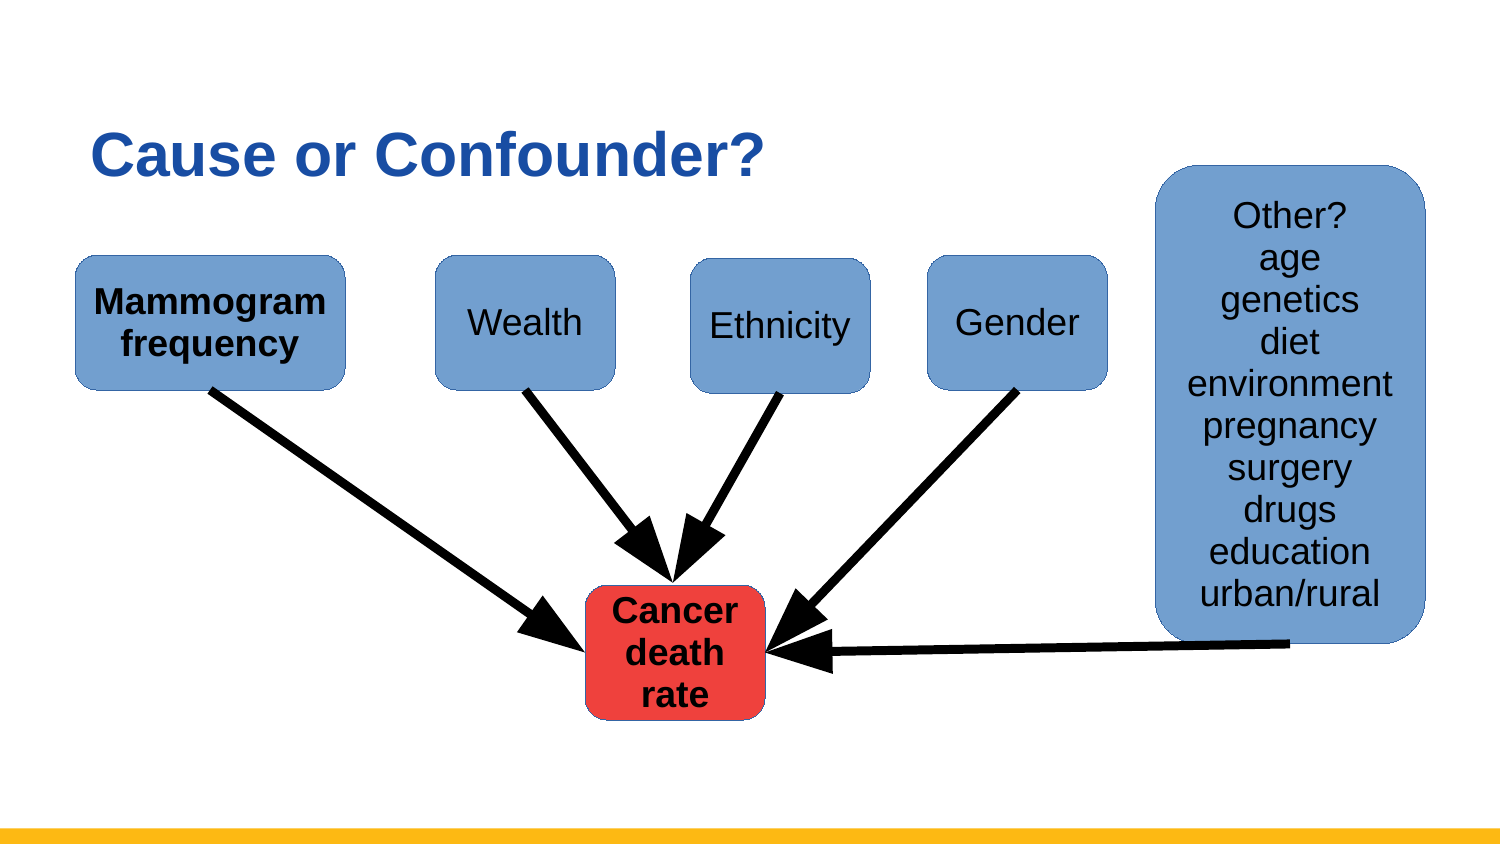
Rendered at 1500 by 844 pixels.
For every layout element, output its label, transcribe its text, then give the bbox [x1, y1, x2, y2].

text_box Other? age genetics diet environment pregnancy surgery drugs education urban/rural [1155, 165, 1426, 644]
text_box Gender [927, 255, 1108, 391]
title Cause or Confounder? [75, 0, 1425, 197]
text_box Ethnicity [690, 258, 871, 394]
text_box Wealth [435, 255, 616, 391]
text_box Mammogram frequency [75, 255, 346, 391]
text_box Cancer death rate [585, 585, 766, 721]
